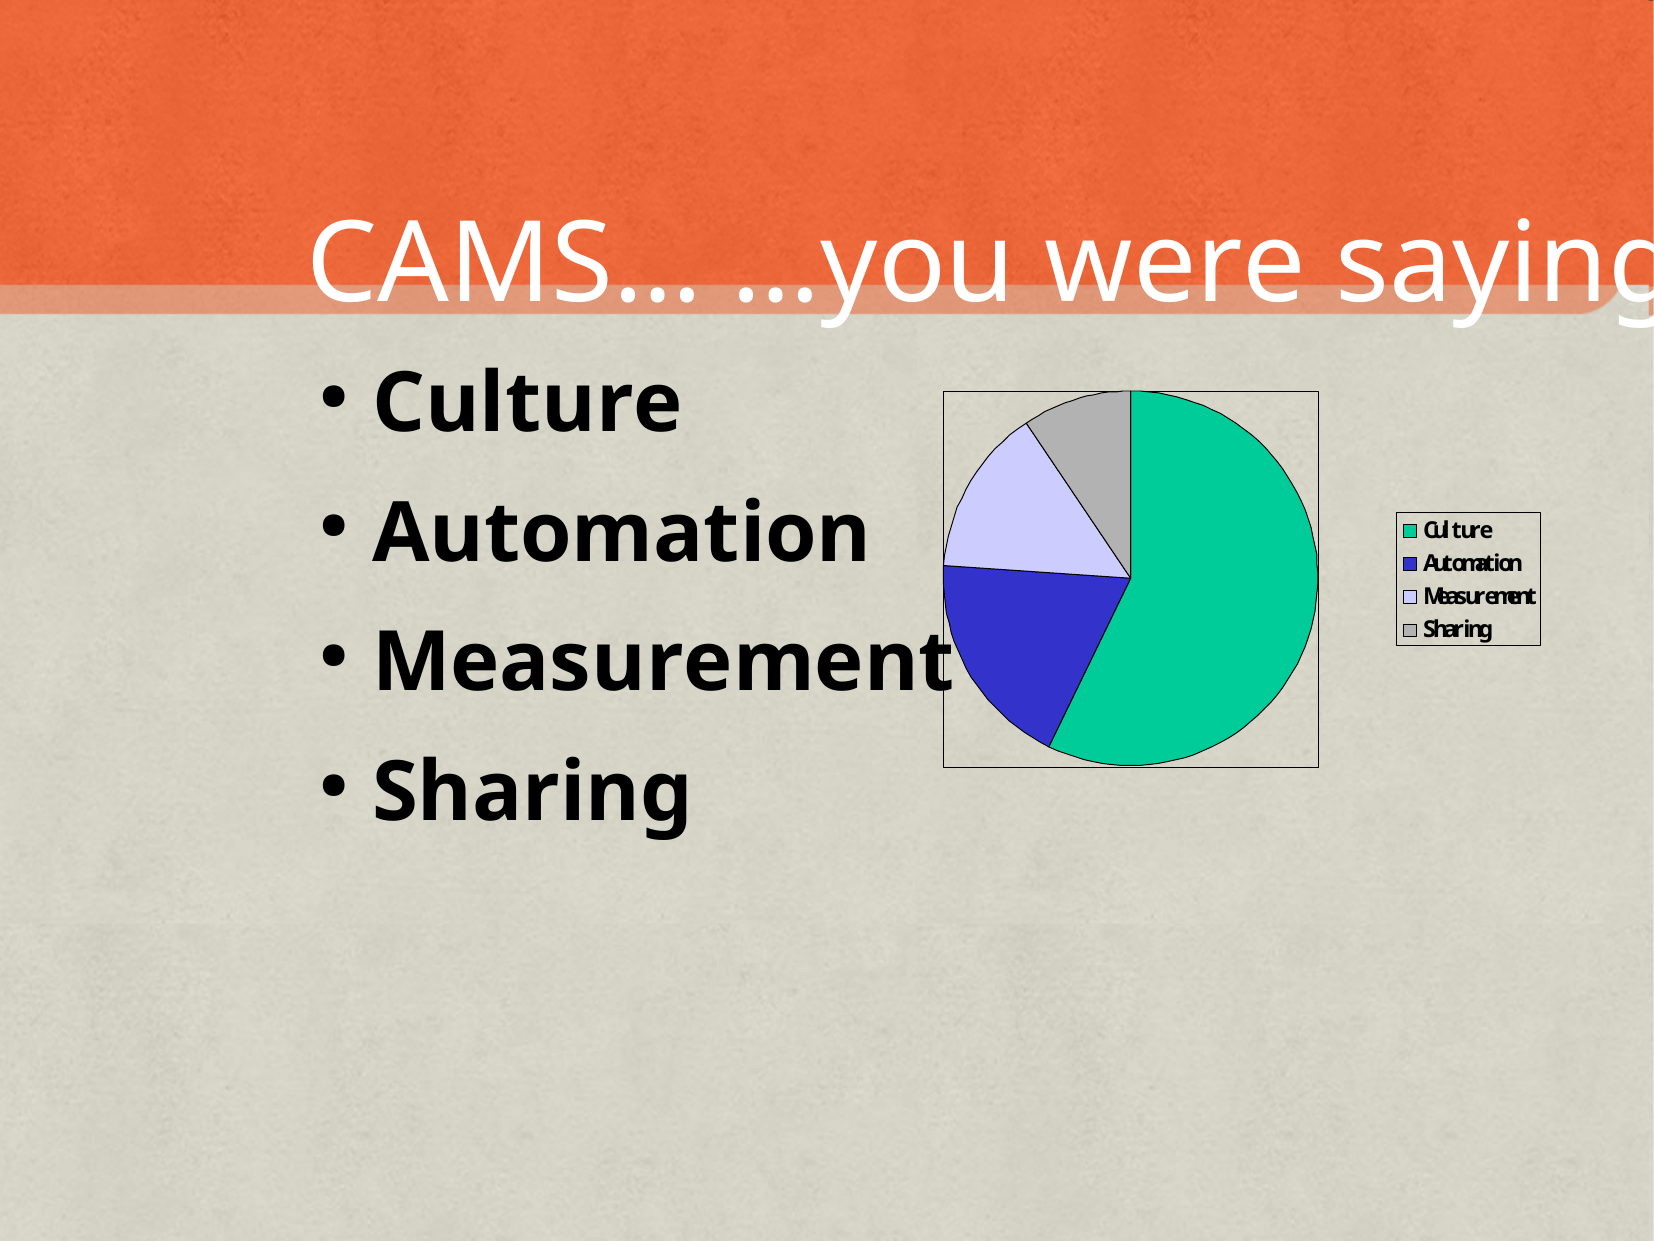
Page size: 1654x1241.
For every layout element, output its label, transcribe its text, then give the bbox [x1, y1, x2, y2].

chart [862, 350, 1551, 809]
list Culture Automation Measurement Sharing [301, 348, 1588, 1068]
title CAMS… …you were saying ? [306, 189, 1654, 317]
picture [0, 0, 1654, 1241]
